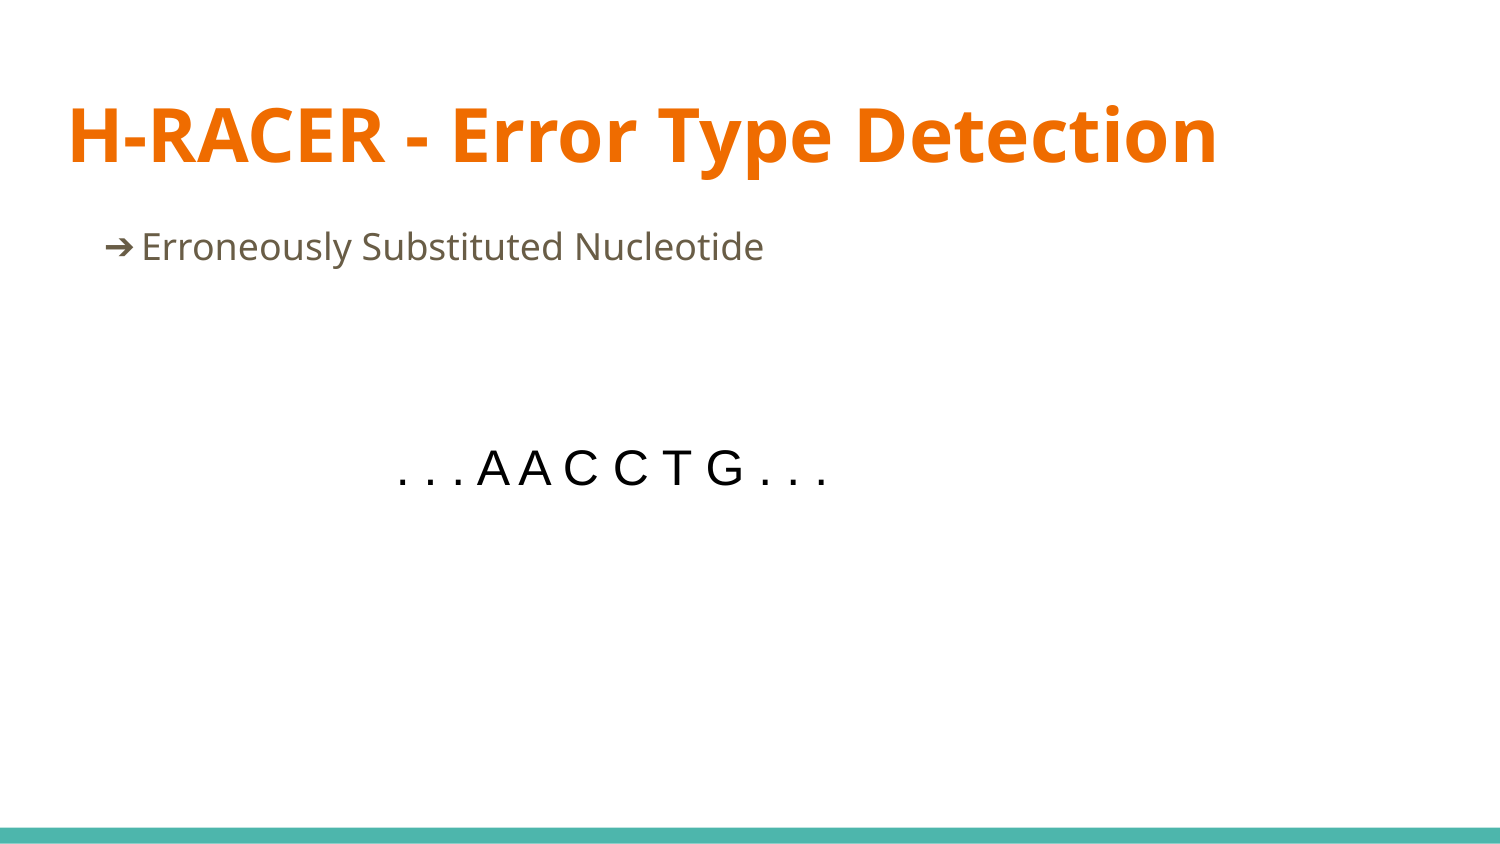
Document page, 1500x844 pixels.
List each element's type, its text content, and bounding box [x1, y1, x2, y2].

list Erroneously Substituted Nucleotide [51, 207, 1449, 750]
text_box . . . A A C C T G . . . [380, 419, 1073, 552]
title H-RACER - Error Type Detection [51, 72, 1449, 189]
